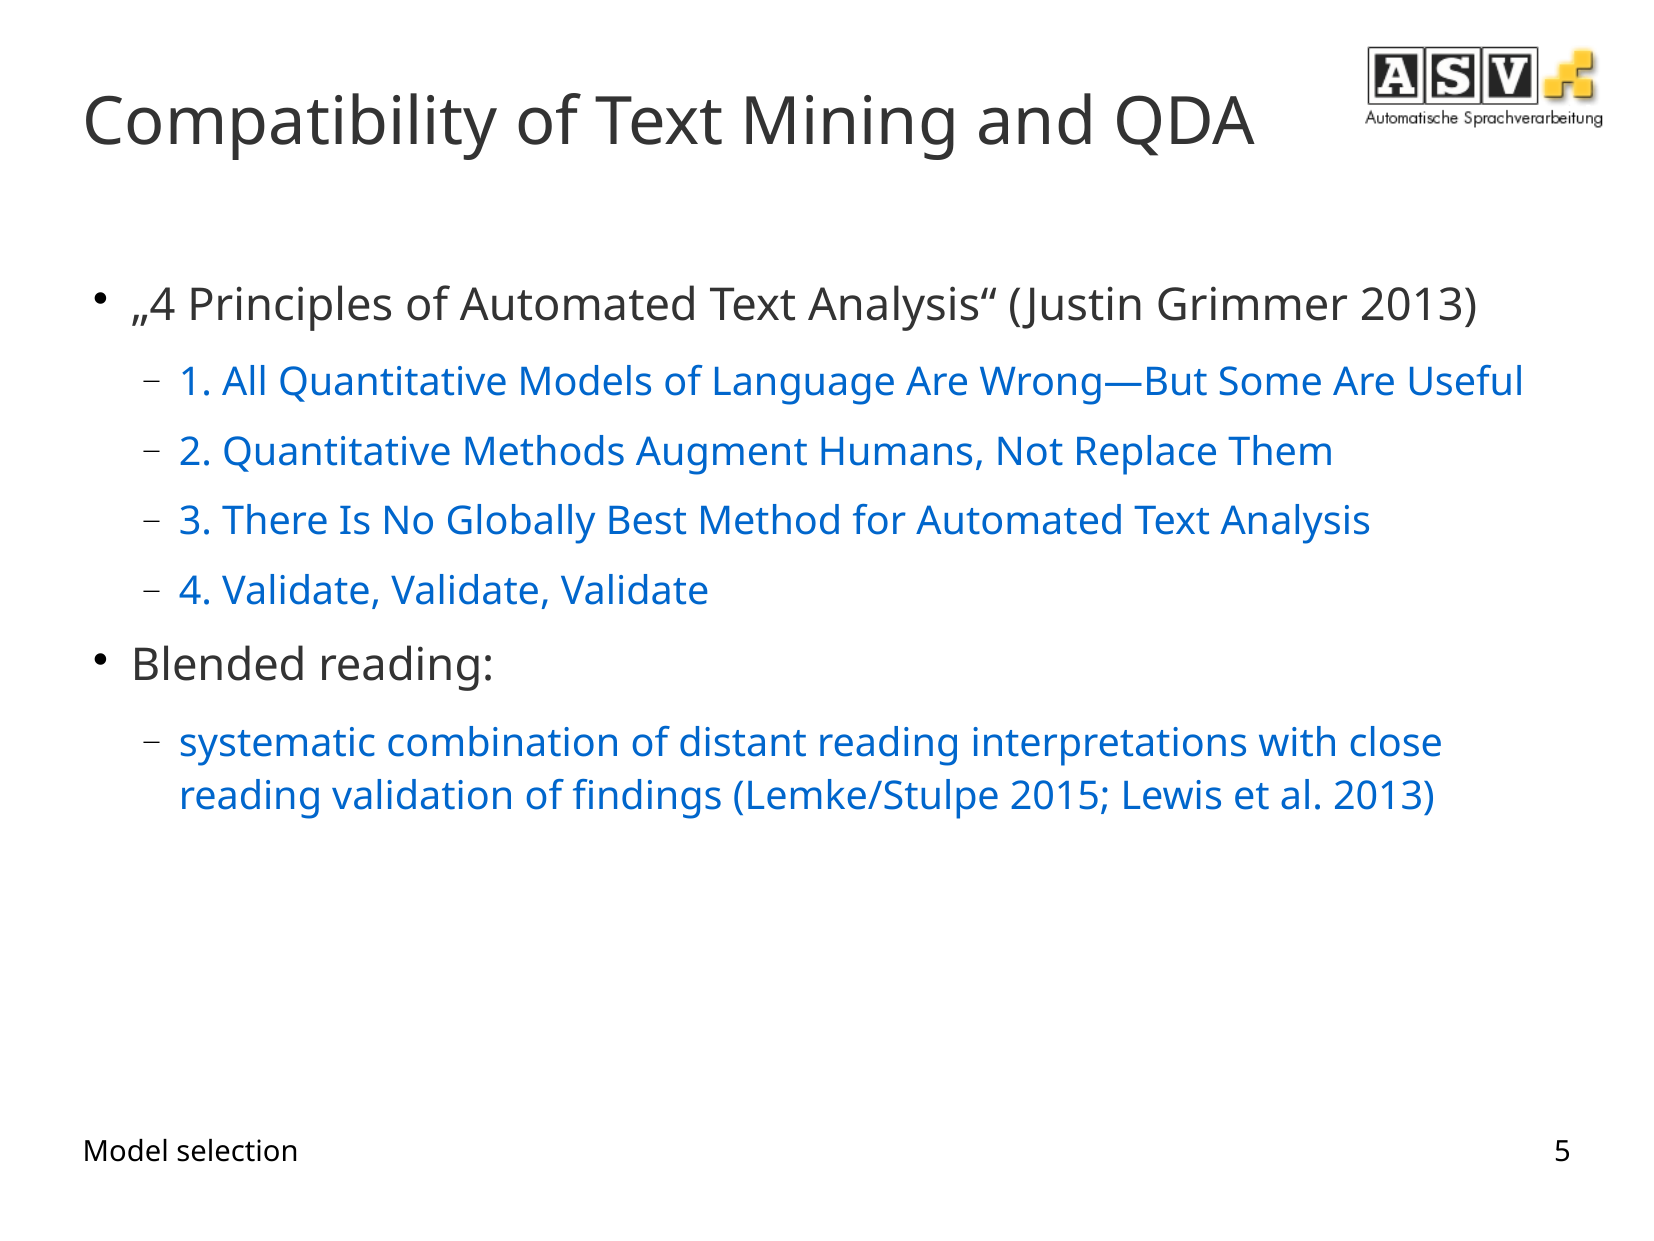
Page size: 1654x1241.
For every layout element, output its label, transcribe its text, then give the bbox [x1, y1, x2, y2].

picture [1364, 43, 1605, 129]
list „4 Principles of Automated Text Analysis“ (Justin Grimmer 2013) 1. All Quantitative Models of Language Are Wrong—But Some Are Useful 2. Quantitative Methods Augment Humans, Not Replace Them 3. There Is No Globally Best Method for Automated Text Analysis 4. Validate, Validate, Validate Blended reading: systematic combination of distant reading interpretations with close reading validation of findings (Lemke/Stulpe 2015; Lewis et al. 2013) [82, 271, 1538, 851]
title Compatibility of Text Mining and QDA [82, 49, 1347, 189]
